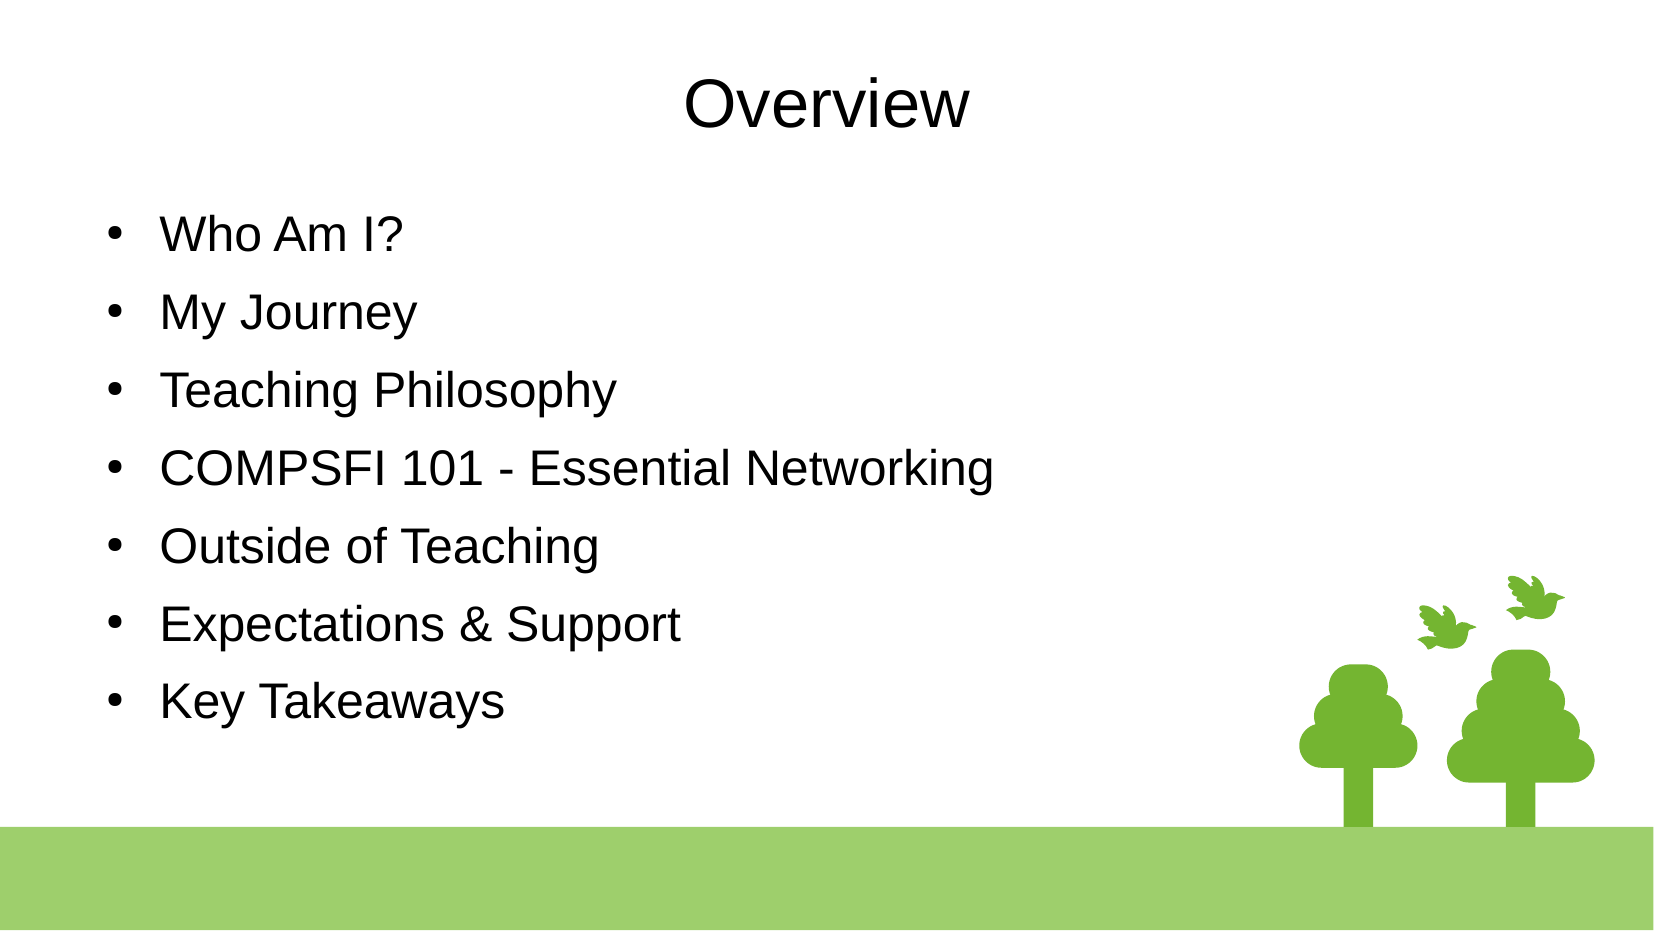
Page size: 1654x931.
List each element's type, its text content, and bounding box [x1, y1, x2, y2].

list Who Am I? My Journey Teaching Philosophy COMPSFI 101 - Essential Networking Outside of Teaching Expectations & Support Key Takeaways [88, 206, 1565, 739]
title Overview [88, 29, 1565, 178]
